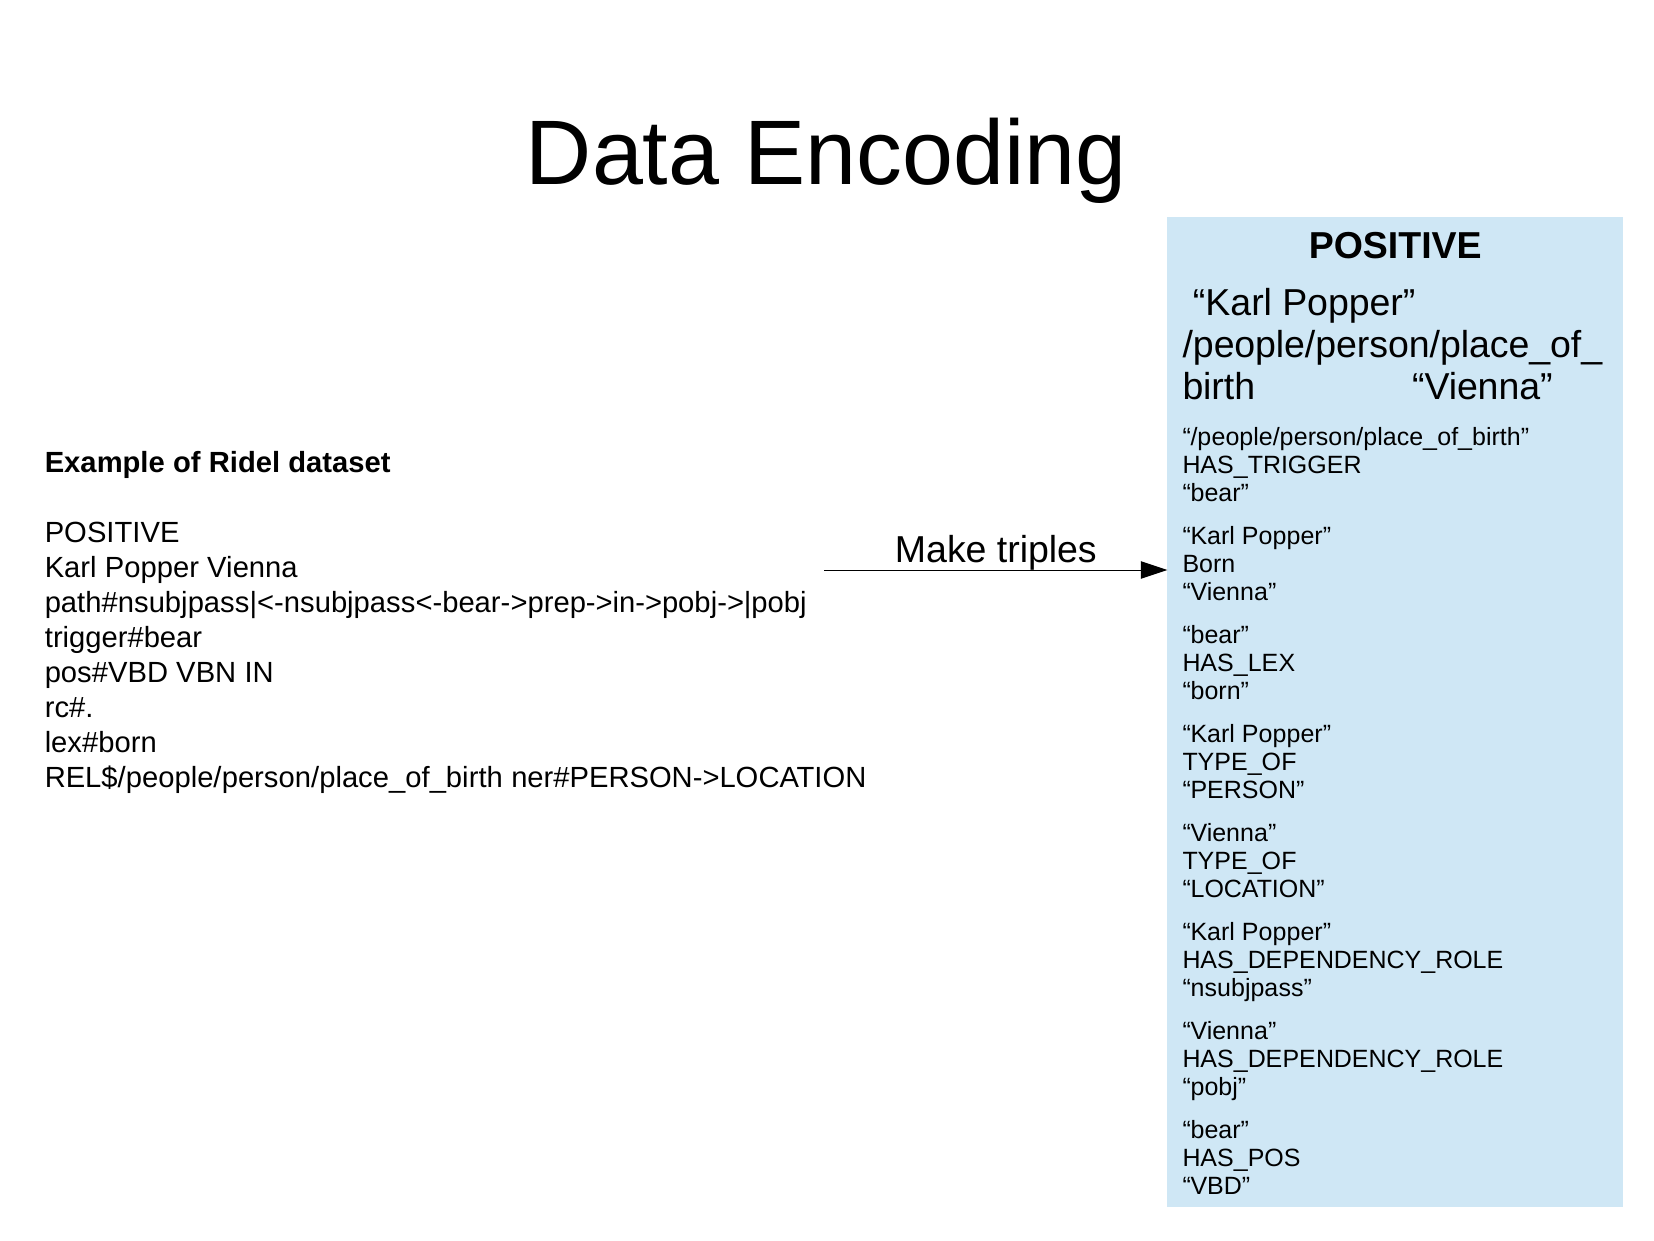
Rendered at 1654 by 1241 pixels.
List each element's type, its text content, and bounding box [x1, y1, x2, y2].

table_cell “Karl Popper” HAS_DEPENDENCY_ROLE “nsubjpass” [1167, 910, 1623, 1009]
table_cell “bear” HAS_LEX “born” [1167, 613, 1623, 712]
table_cell “Karl Popper” Born “Vienna” [1167, 514, 1623, 613]
table_cell “Karl Popper” /people/person/place_of_birth “Vienna” [1167, 274, 1623, 415]
table_cell “Karl Popper” TYPE_OF “PERSON” [1167, 712, 1623, 811]
table_header POSITIVE [1167, 217, 1623, 274]
table_cell “Vienna” HAS_DEPENDENCY_ROLE “pobj” [1167, 1009, 1623, 1108]
table_cell “Vienna” TYPE_OF “LOCATION” [1167, 811, 1623, 910]
text_box Example of Ridel dataset POSITIVE Karl Popper Vienna path#nsubjpass|<-nsubjpass<-bear->prep->in->pobj->|pobj trigger#bear pos#VBD VBN IN rc#. lex#born REL$/people/person/place_of_birth ner#PERSON->LOCATION [29, 436, 825, 796]
table_cell “bear” HAS_POS “VBD” [1167, 1108, 1623, 1207]
title Data Encoding [82, 49, 1571, 257]
table_cell “/people/person/place_of_birth” HAS_TRIGGER “bear” [1167, 415, 1623, 514]
